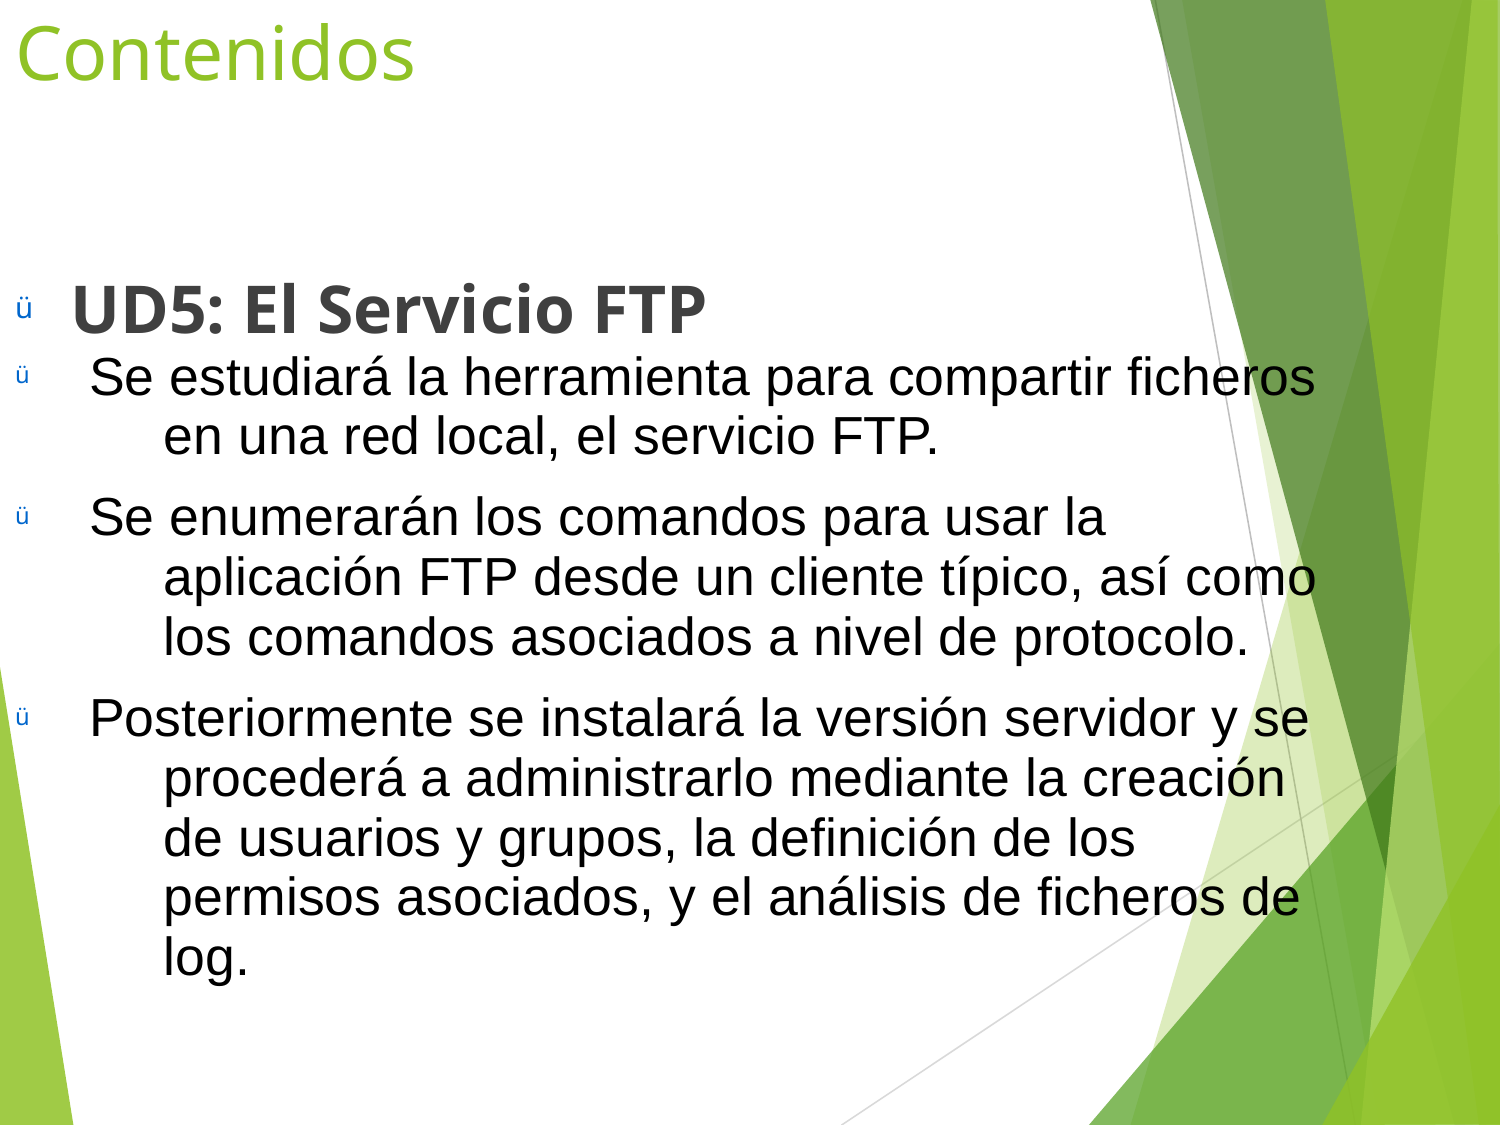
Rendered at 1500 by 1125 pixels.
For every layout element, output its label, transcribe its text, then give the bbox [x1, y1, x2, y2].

list UD5: El Servicio FTP Se estudiará la herramienta para compartir ficheros en una red local, el servicio FTP. Se enumerarán los comandos para usar la aplicación FTP desde un cliente típico, así como los comandos asociados a nivel de protocolo. Posteriormente se instalará la versión servidor y se procederá a administrarlo mediante la creación de usuarios y grupos, la definición de los permisos asociados, y el análisis de ficheros de log. [0, 263, 1351, 948]
title Contenidos [0, 0, 1351, 188]
